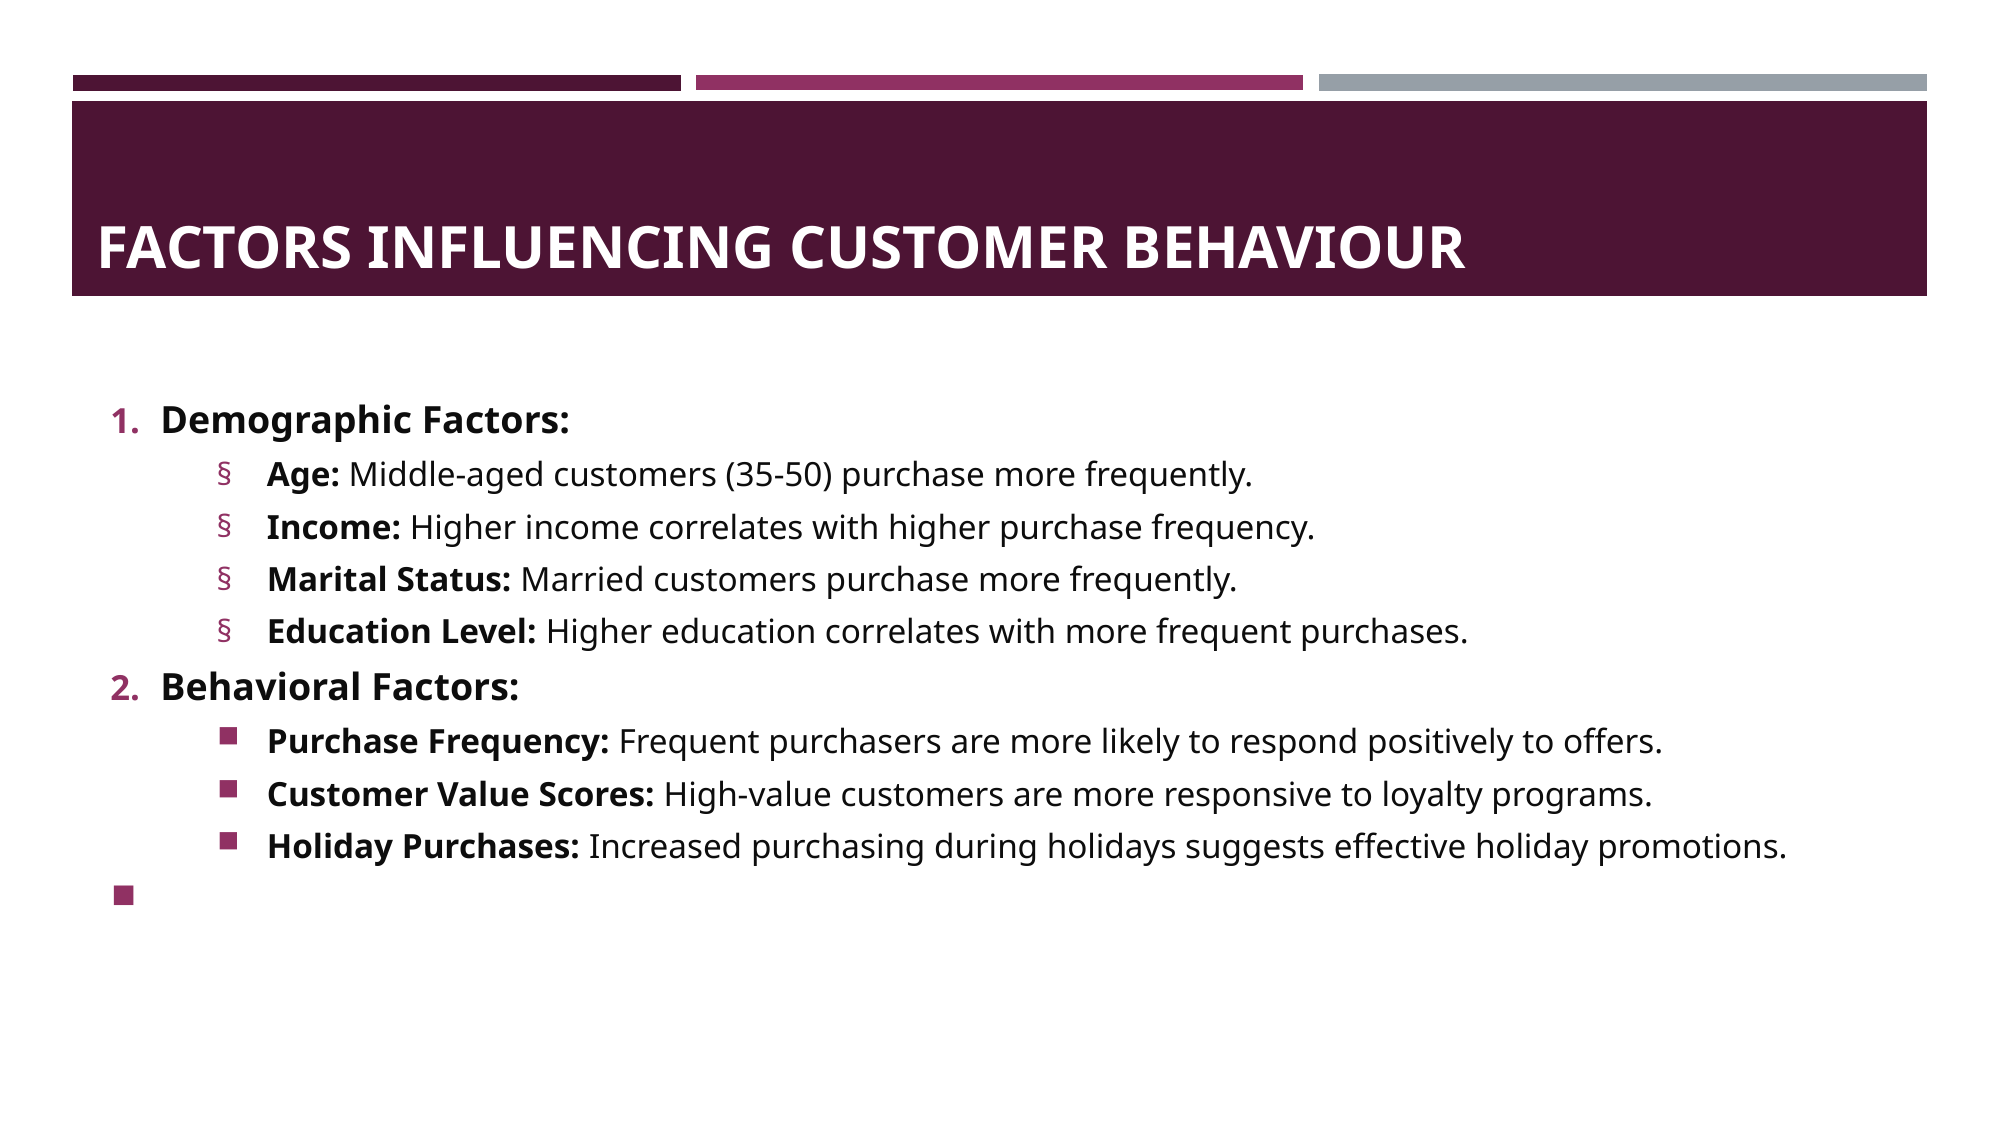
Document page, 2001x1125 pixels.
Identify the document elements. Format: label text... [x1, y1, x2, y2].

title Factors Influencing Customer Behaviour [81, 191, 1891, 358]
list Demographic Factors: Age: Middle-aged customers (35-50) purchase more frequently. Income: Higher income correlates with higher purchase frequency. Marital Status: Married customers purchase more frequently. Education Level: Higher education correlates with more frequent purchases. Behavioral Factors: Purchase Frequency: Frequent purchasers are more likely to respond positively to offers. Customer Value Scores: High-value customers are more responsive to loyalty programs. Holiday Purchases: Increased purchasing during holidays suggests effective holiday promotions. [95, 357, 1905, 962]
